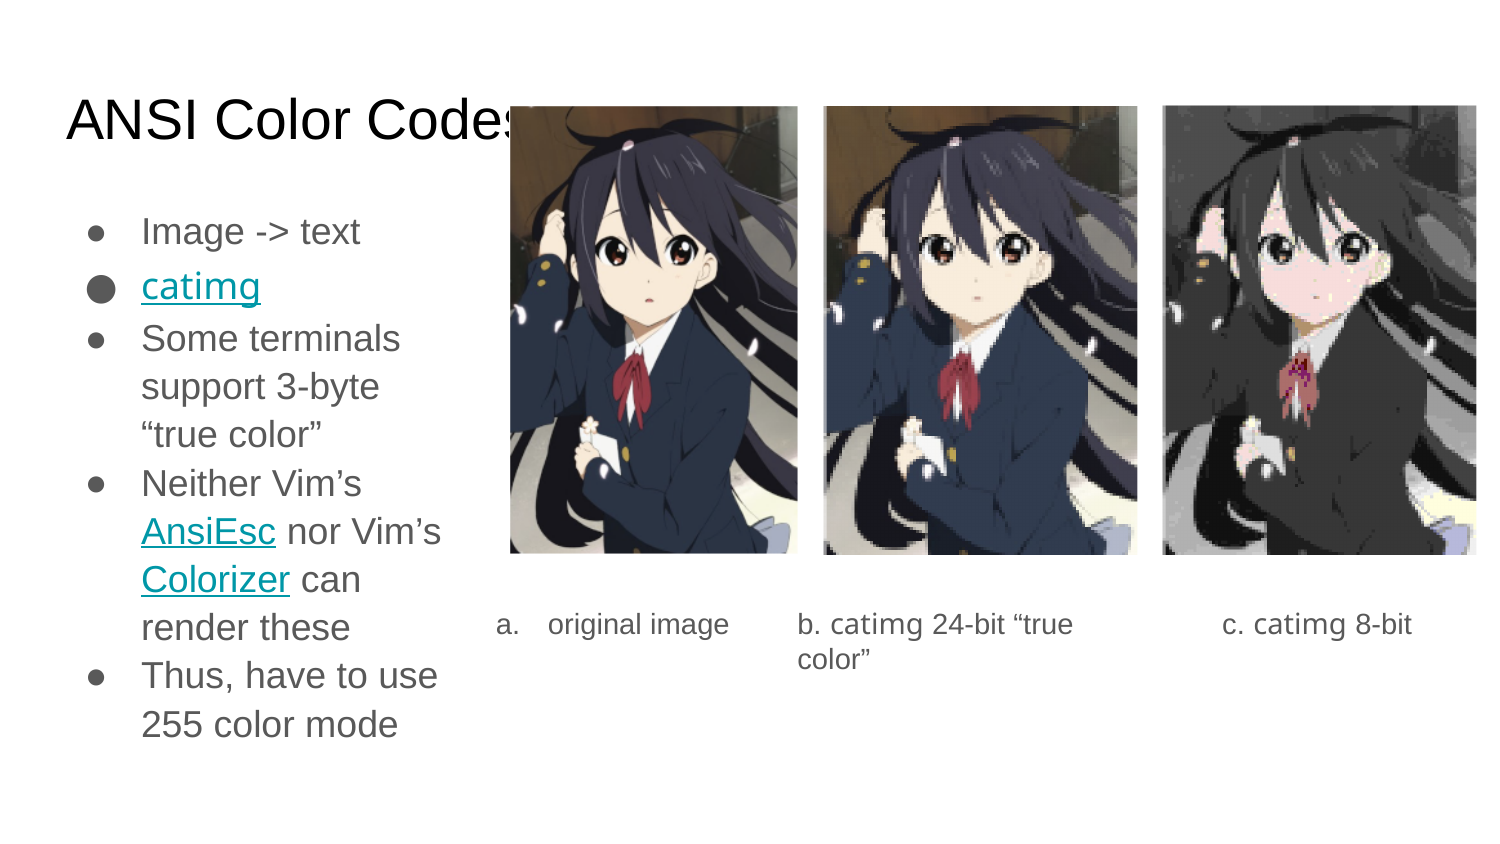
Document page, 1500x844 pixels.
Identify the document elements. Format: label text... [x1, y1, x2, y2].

text_box c. catimg 8-bit [1207, 590, 1432, 656]
picture [509, 105, 799, 555]
list Image -> text catimg Some terminals support 3-byte “true color” Neither Vim’s AnsiEsc nor Vim’s Colorizer can render these Thus, have to use 255 color mode [51, 189, 479, 824]
text_box b. catimg 24-bit “true color” [782, 590, 1170, 691]
title ANSI Color Codes [51, 72, 1449, 167]
text_box original image [457, 590, 782, 656]
picture [823, 105, 1138, 555]
picture [1162, 105, 1477, 555]
